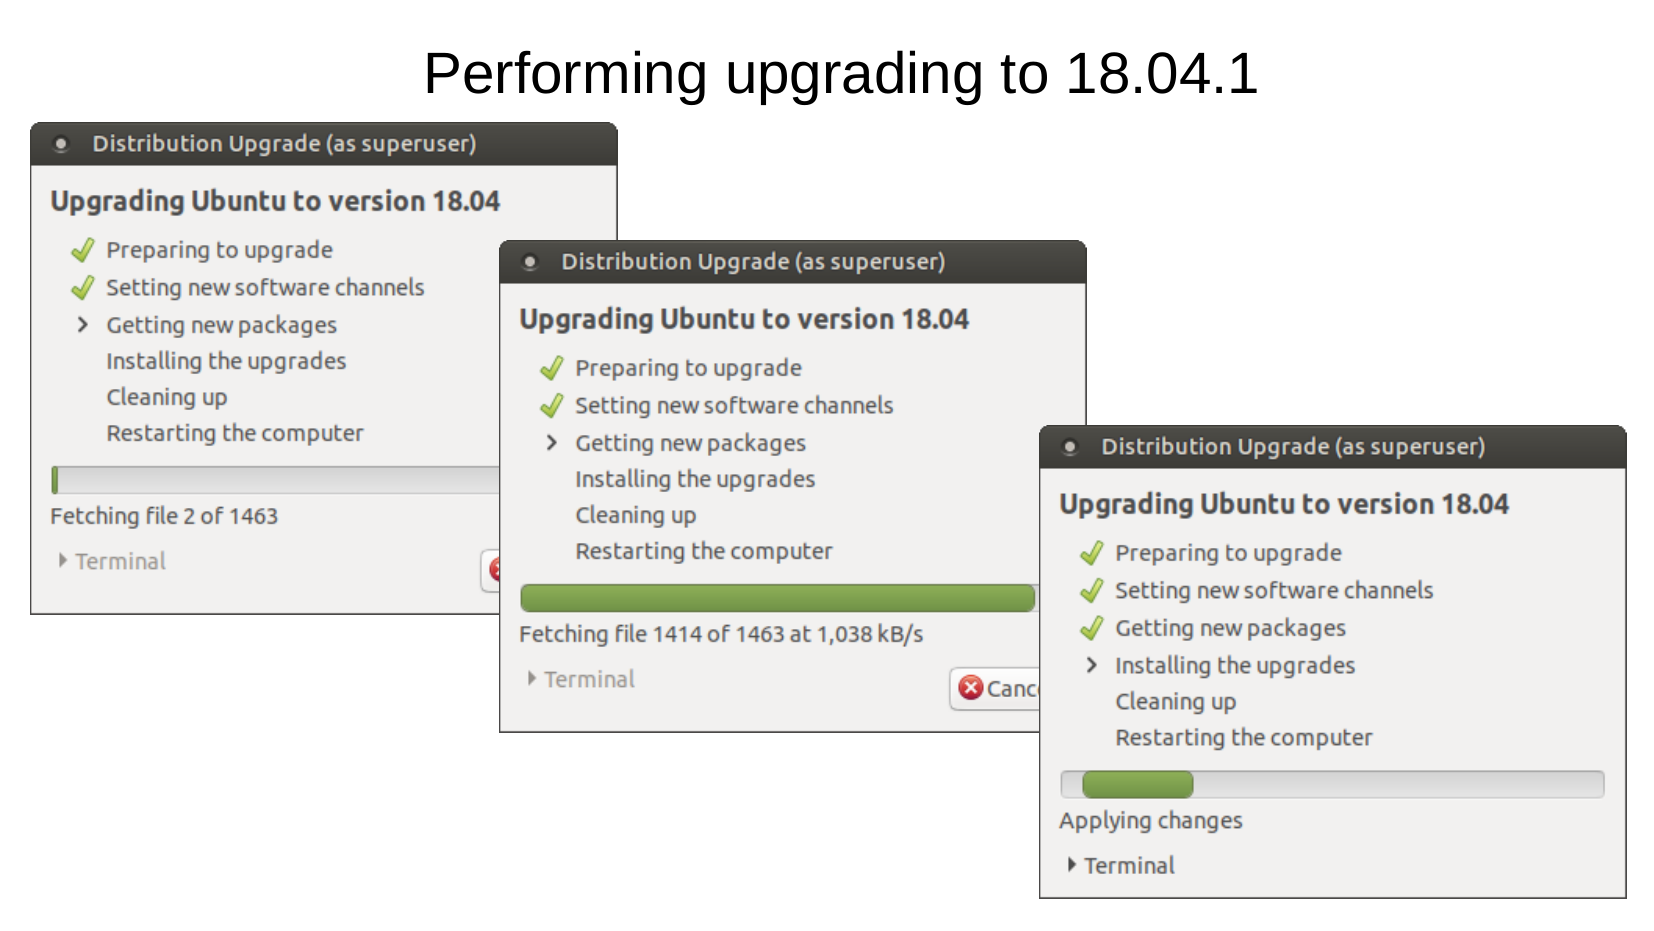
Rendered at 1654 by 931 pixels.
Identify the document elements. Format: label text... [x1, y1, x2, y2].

picture [30, 122, 1627, 899]
title Performing upgrading to 18.04.1 [30, 8, 1621, 139]
